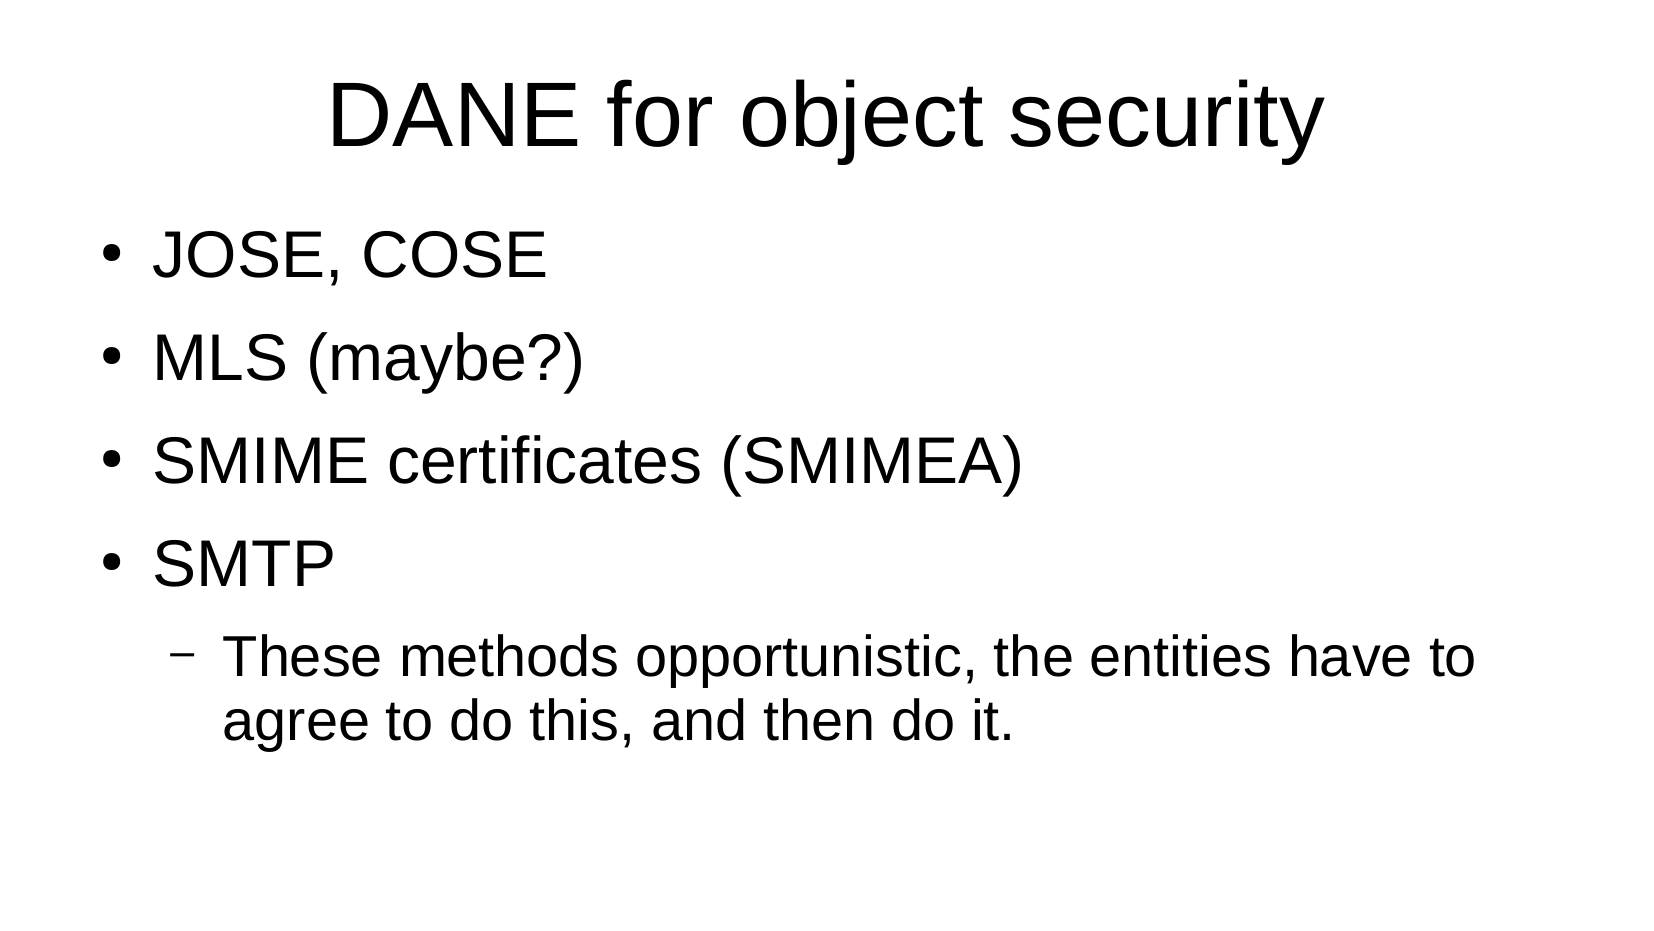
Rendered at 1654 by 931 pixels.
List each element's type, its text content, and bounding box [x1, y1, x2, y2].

title DANE for object security [82, 37, 1571, 193]
list JOSE, COSE MLS (maybe?) SMIME certificates (SMIMEA) SMTP These methods opportunistic, the entities have to agree to do this, and then do it. [82, 217, 1571, 758]
